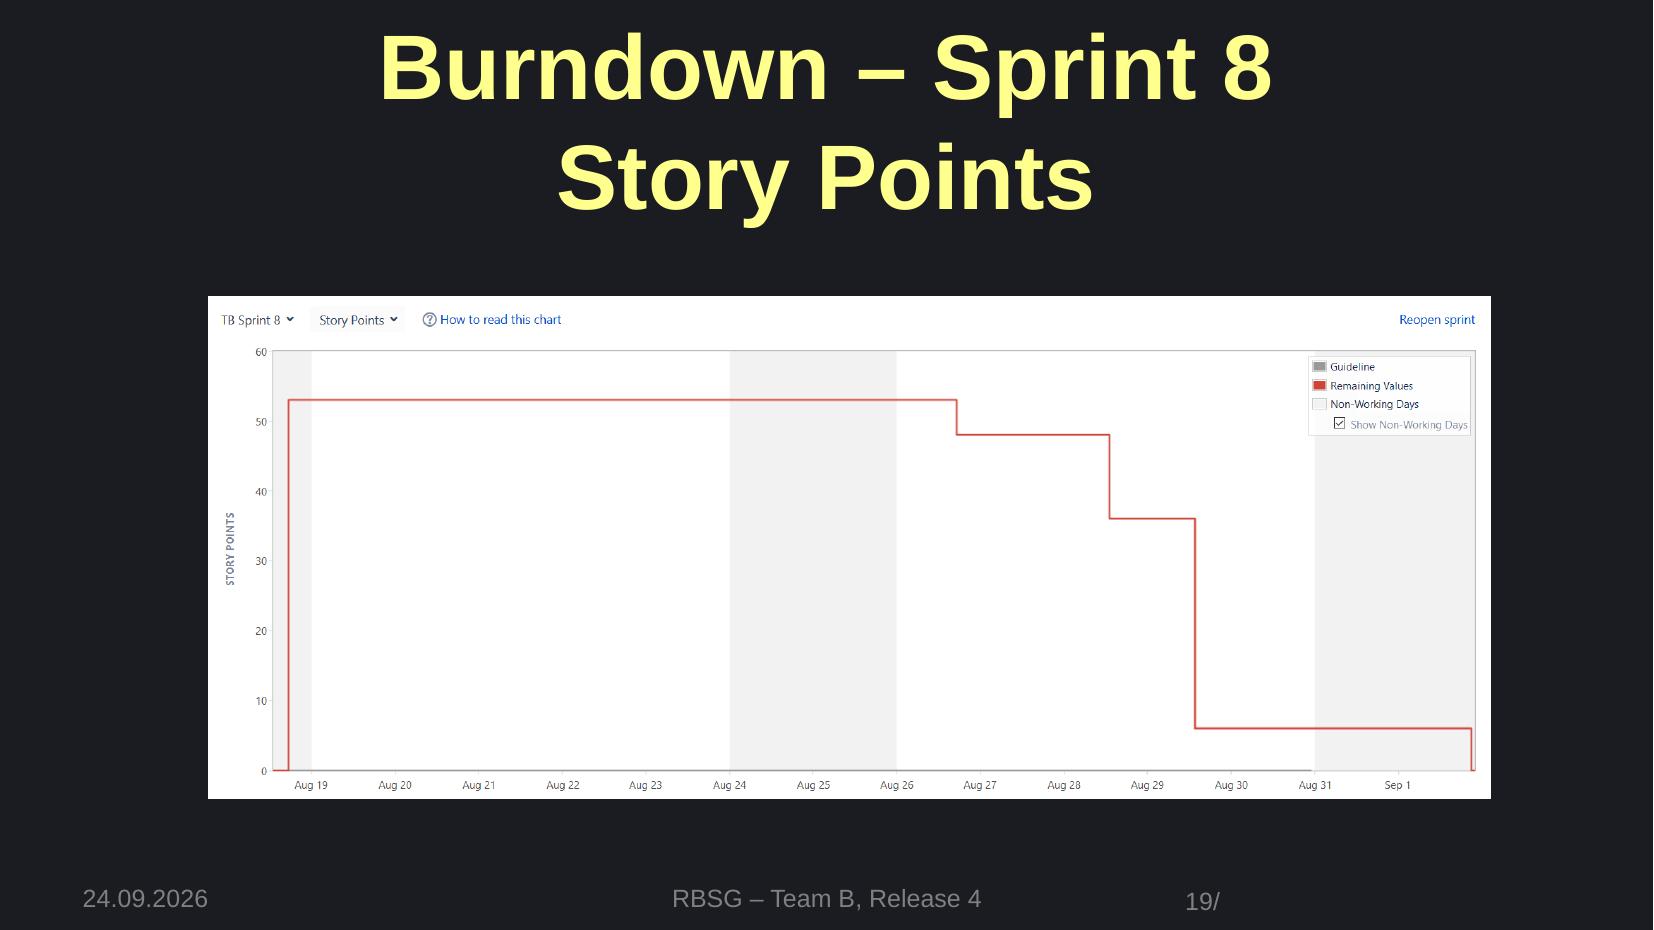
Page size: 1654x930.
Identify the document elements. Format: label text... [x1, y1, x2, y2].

text_box RBSG – Team B, Release 4 [565, 882, 1090, 912]
title Burndown – Sprint 8 Story Points [82, 6, 1571, 229]
picture [208, 296, 1491, 799]
text_box / [1185, 885, 1571, 912]
text_box 03.09.2019 [82, 882, 468, 912]
